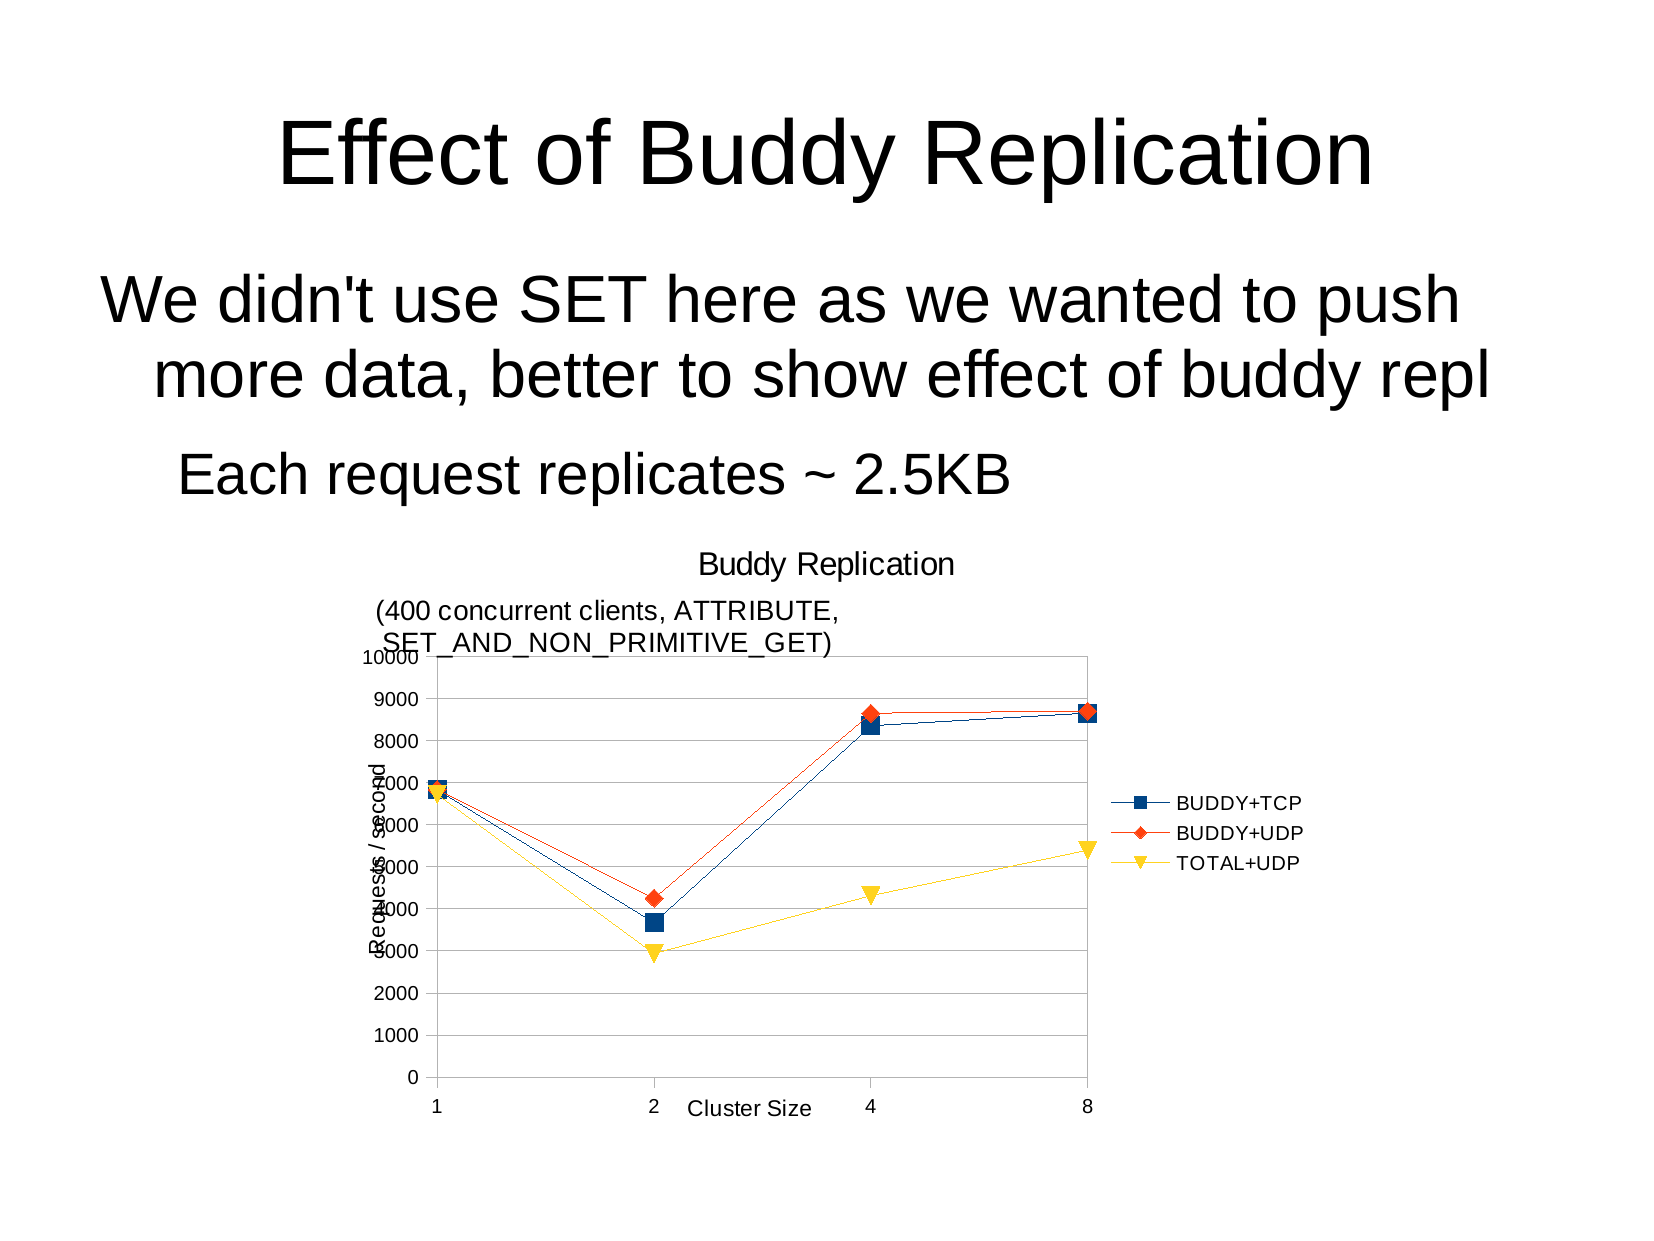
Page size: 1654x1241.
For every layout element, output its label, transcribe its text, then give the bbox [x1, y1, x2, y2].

list We didn't use SET here as we wanted to push more data, better to show effect of buddy repl Each request replicates ~ 2.5KB [82, 262, 1571, 563]
chart [337, 525, 1313, 1137]
title Effect of Buddy Replication [82, 49, 1571, 257]
